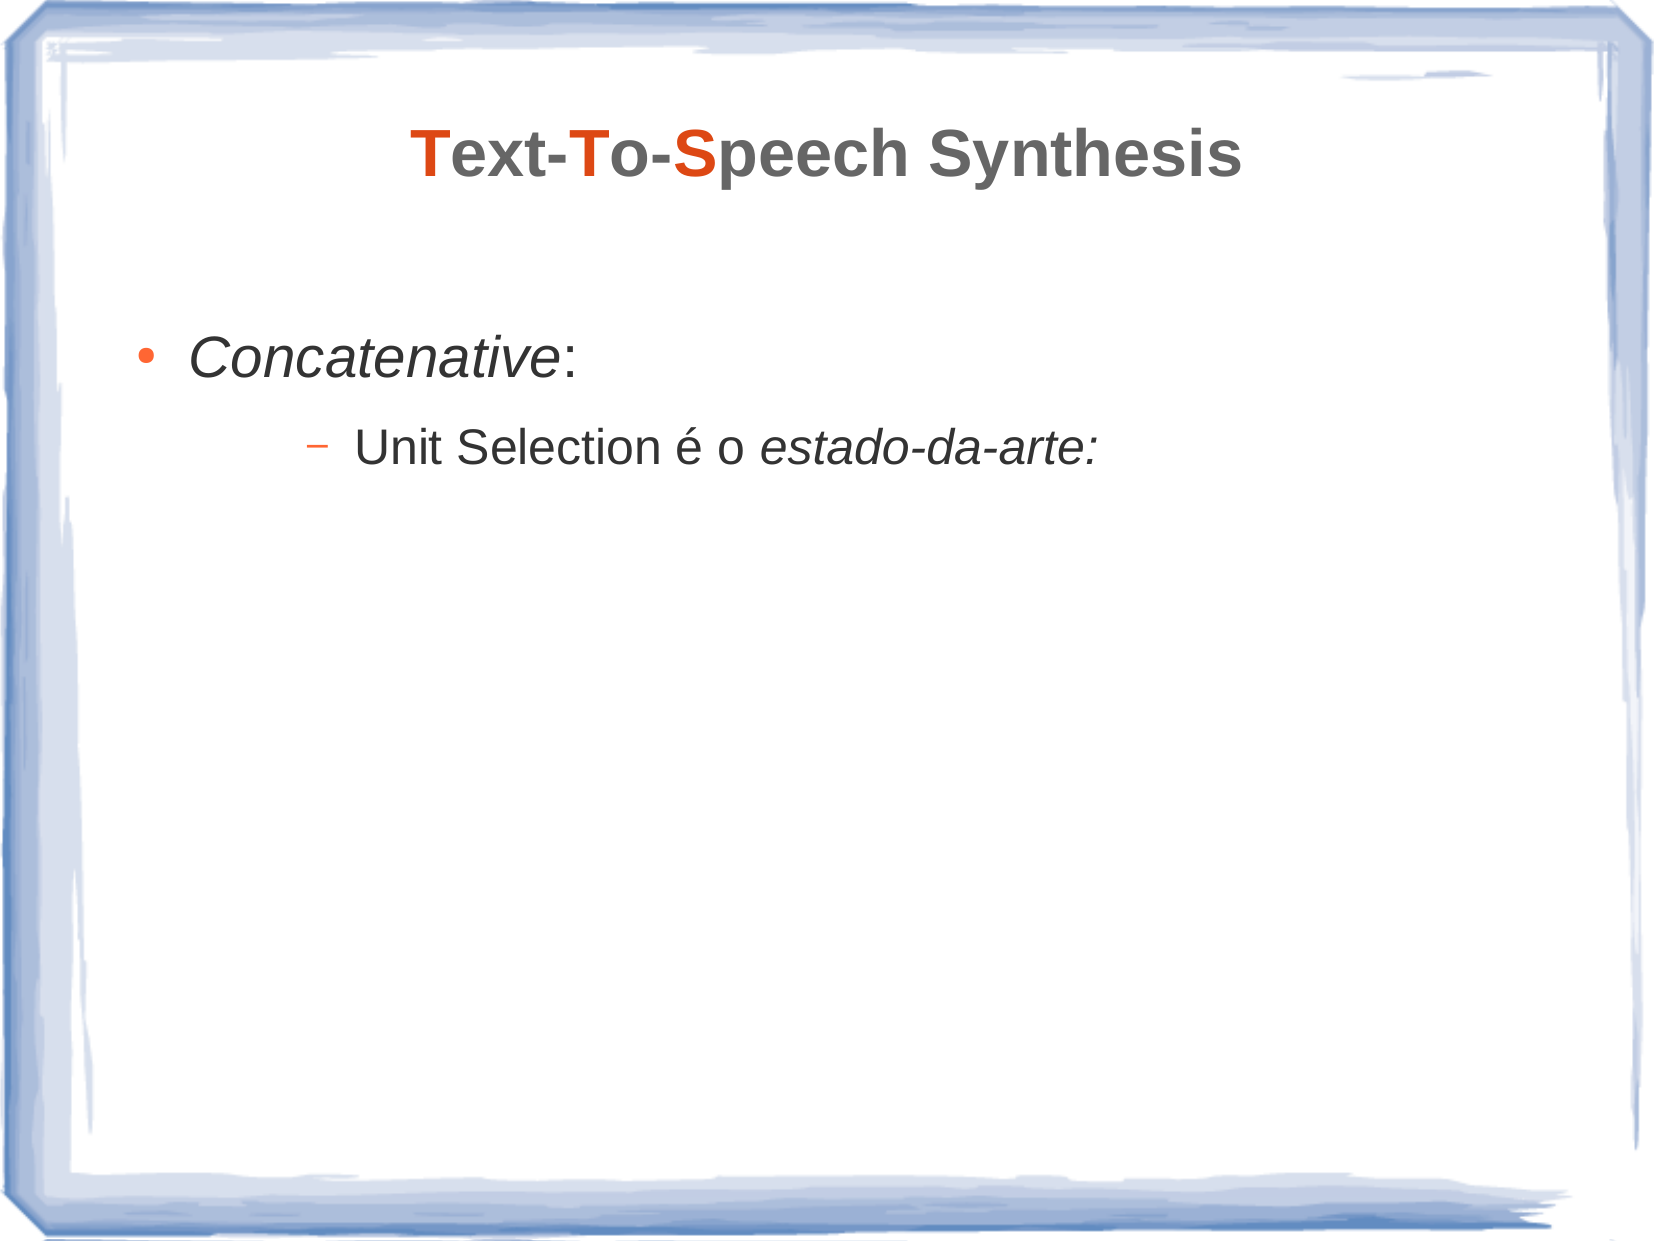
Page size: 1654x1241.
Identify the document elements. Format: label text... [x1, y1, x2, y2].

list Concatenative: Unit Selection é o estado-da-arte: [118, 324, 1571, 1045]
title Text-To-Speech Synthesis [82, 49, 1571, 257]
picture [0, 0, 1654, 1241]
